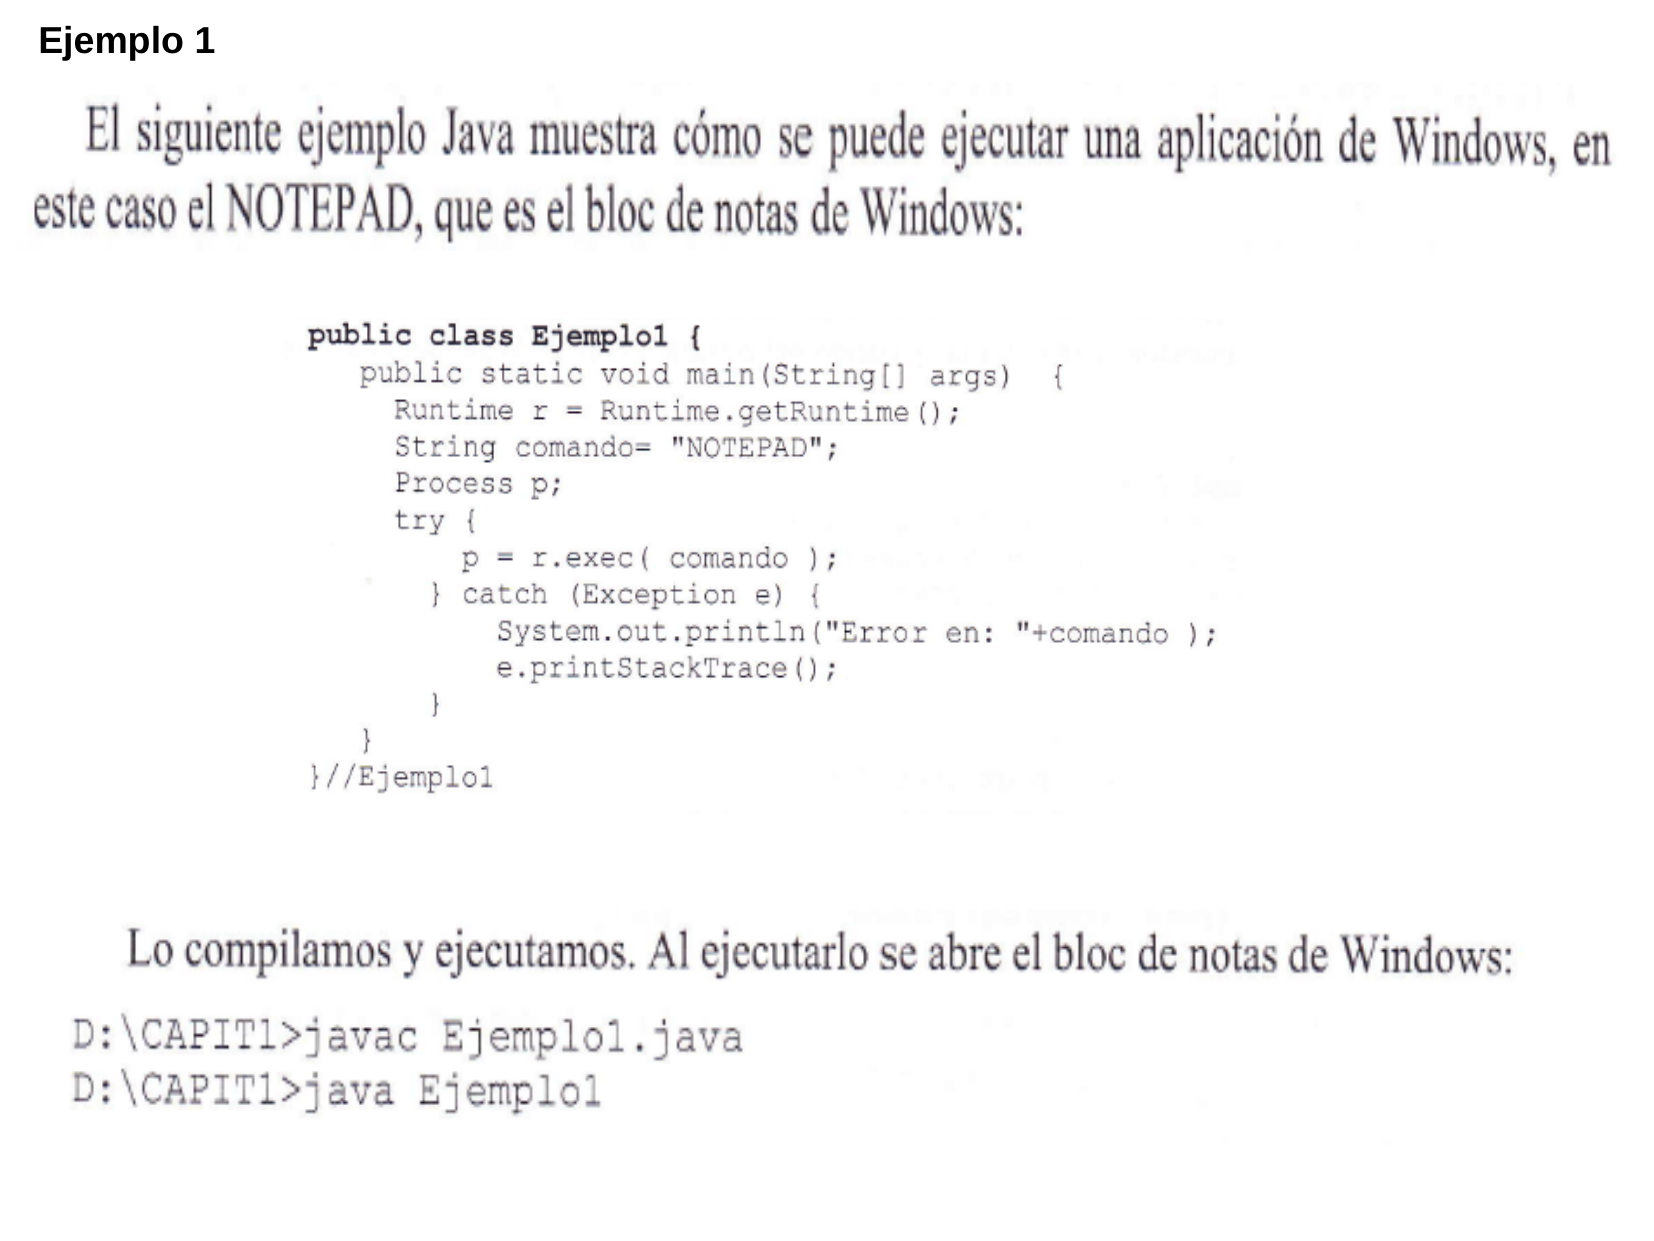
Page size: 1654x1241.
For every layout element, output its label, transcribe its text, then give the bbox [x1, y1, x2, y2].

picture [59, 909, 1595, 1146]
picture [283, 318, 1241, 815]
text_box Ejemplo 1 [23, 11, 1630, 82]
picture [11, 82, 1630, 251]
